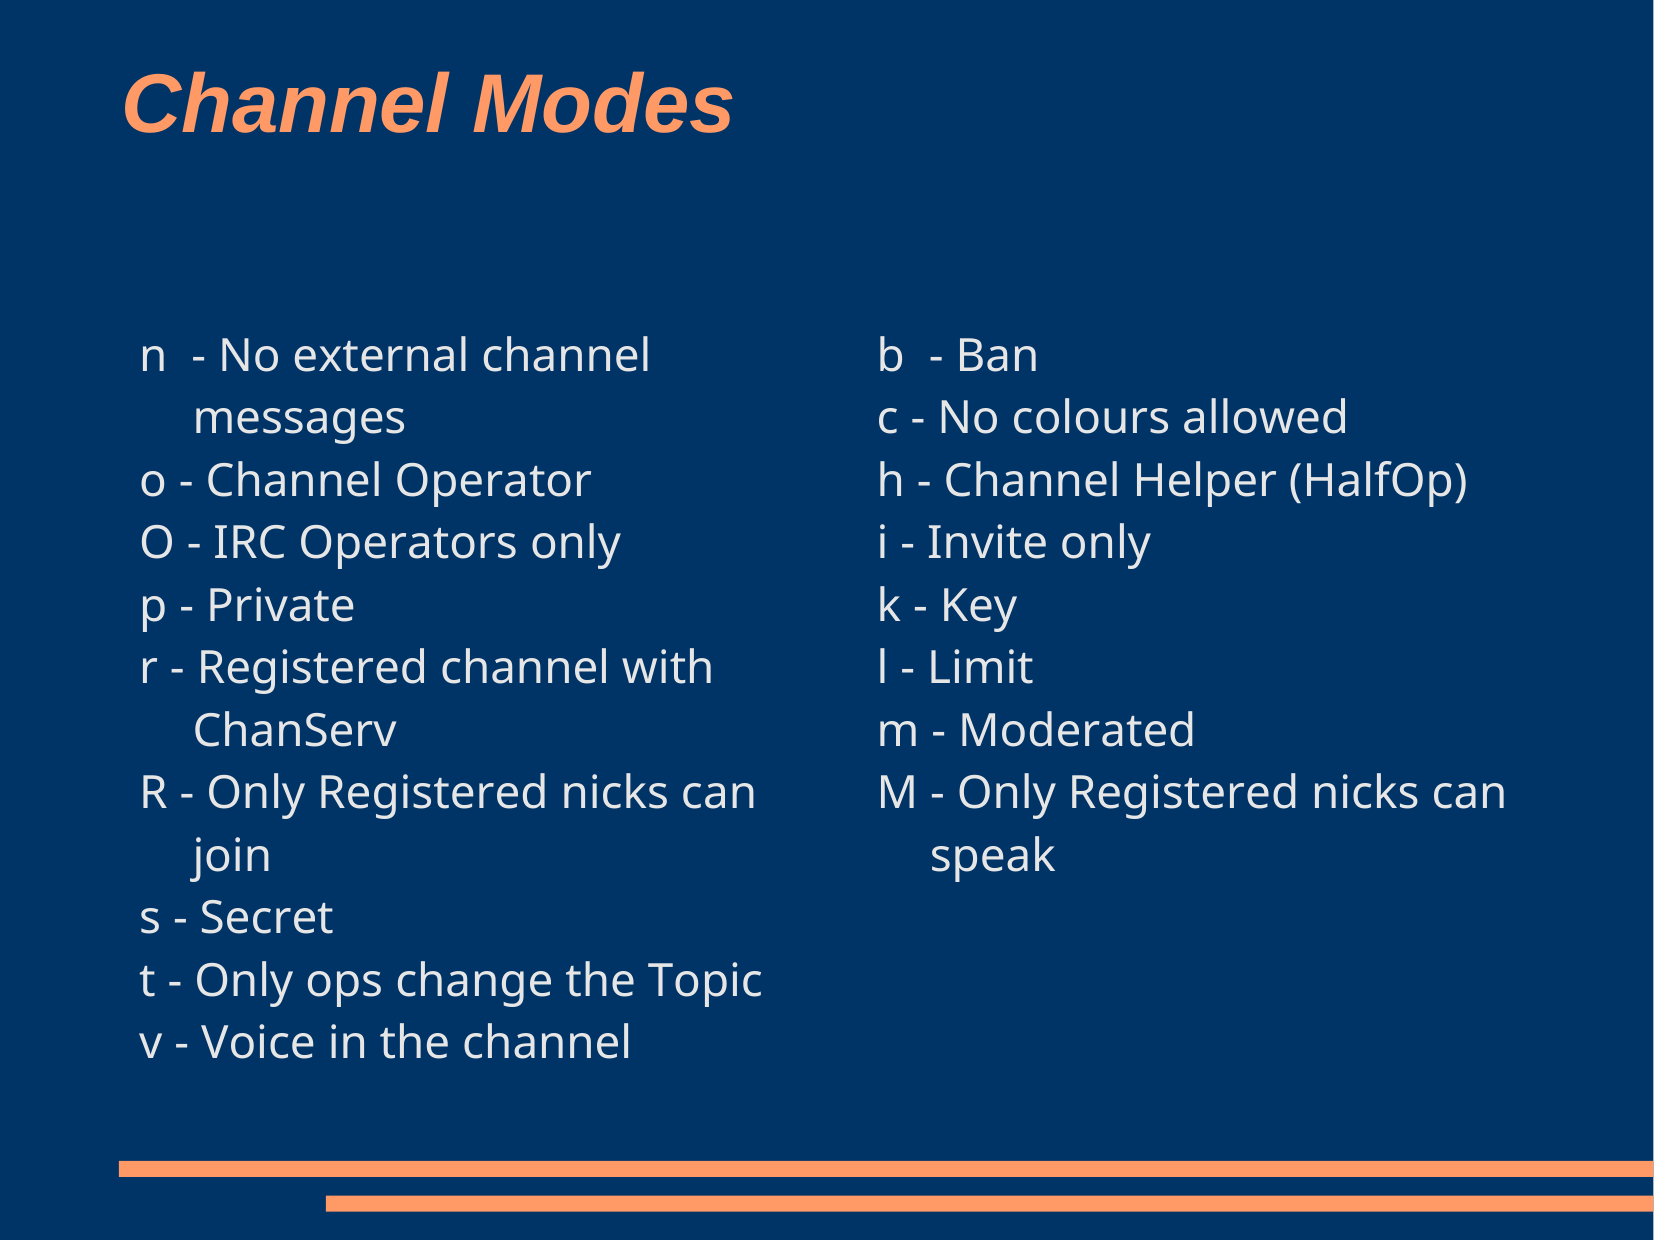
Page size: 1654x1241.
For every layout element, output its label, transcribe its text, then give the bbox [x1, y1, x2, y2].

title Channel Modes [121, 46, 1534, 254]
list b - Ban c - No colours allowed h - Channel Helper (HalfOp) i - Invite only k - Key l - Limit m - Moderated M - Only Registered nicks can speak [858, 322, 1562, 1133]
list n - No external channel messages o - Channel Operator O - IRC Operators only p - Private r - Registered channel with ChanServ R - Only Registered nicks can join s - Secret t - Only ops change the Topic v - Voice in the channel [121, 322, 824, 1133]
